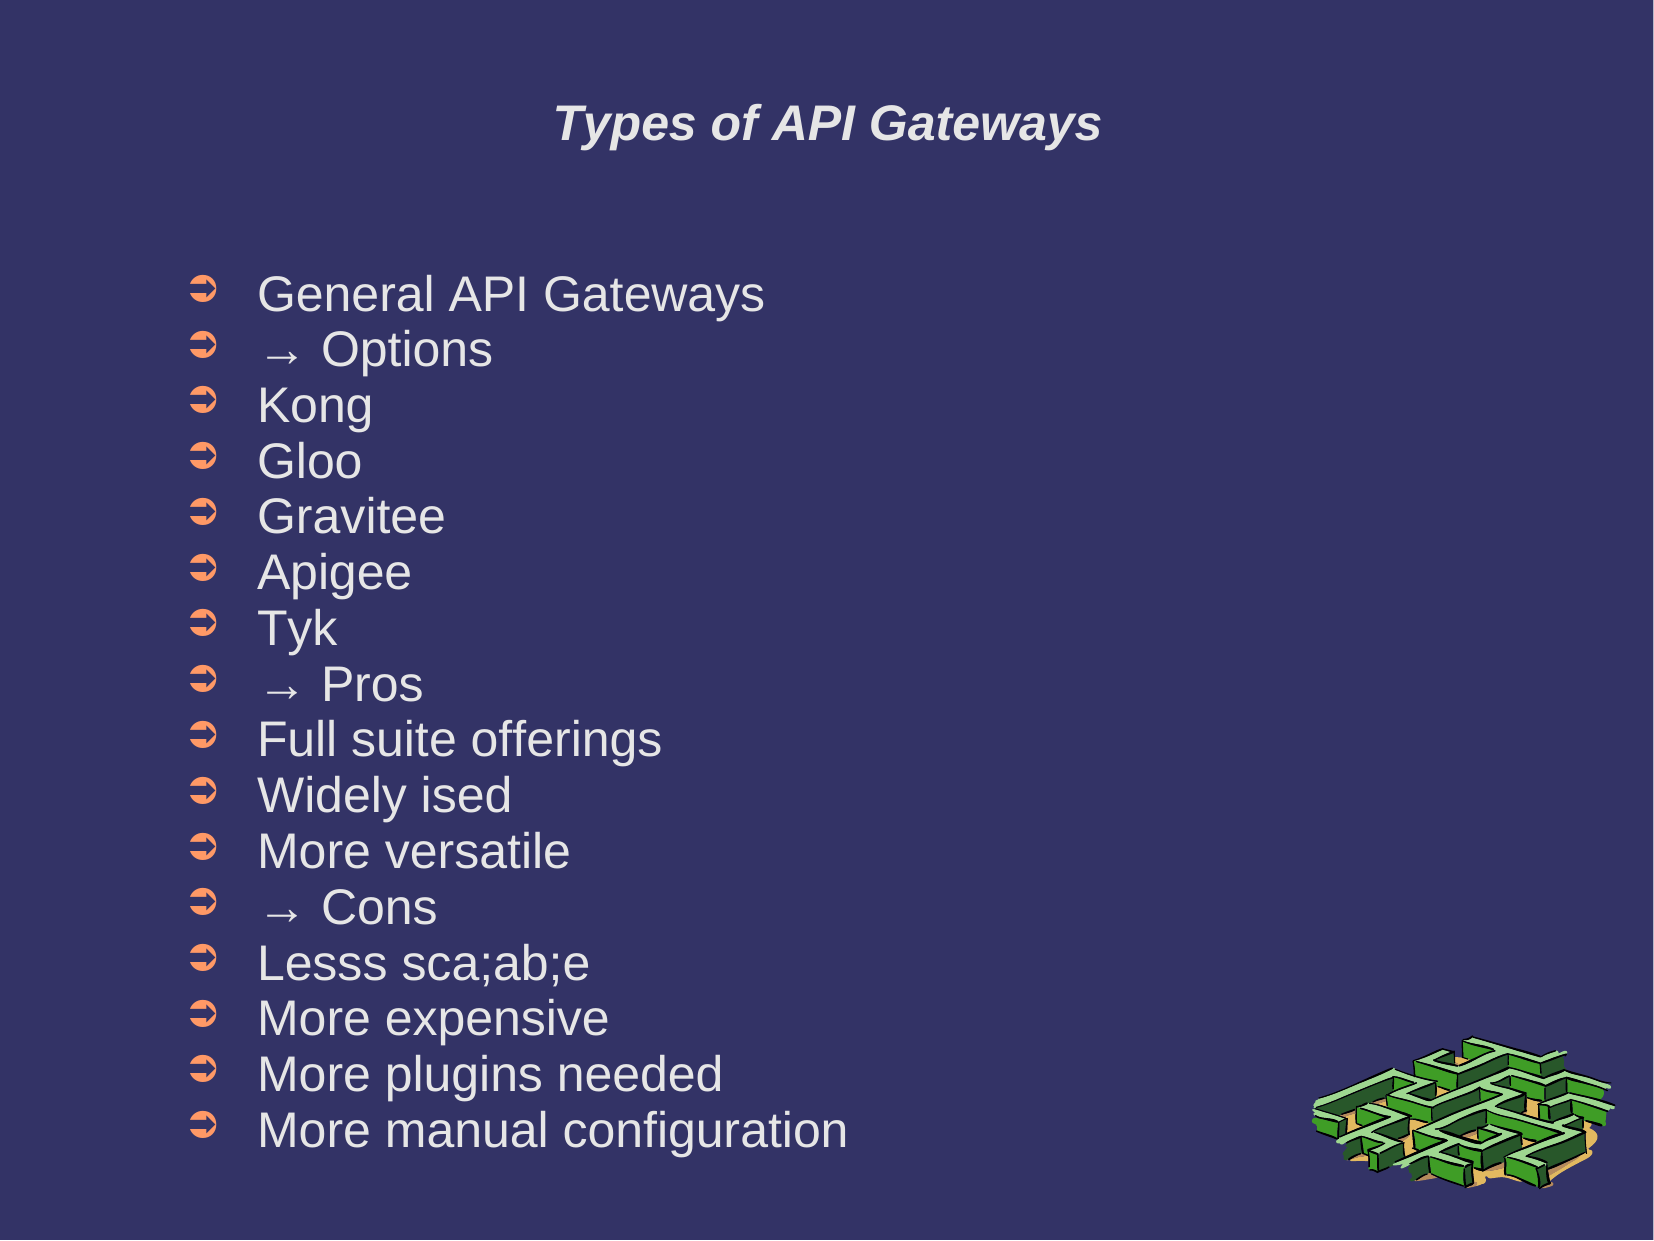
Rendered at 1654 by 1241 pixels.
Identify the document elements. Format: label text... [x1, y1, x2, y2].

list General API Gateways → Options Kong Gloo Gravitee Apigee Tyk → Pros Full suite offerings Widely ised More versatile → Cons Lesss sca;ab;e More expensive More plugins needed More manual configuration [174, 265, 1565, 1158]
title Types of API Gateways [121, 19, 1534, 227]
